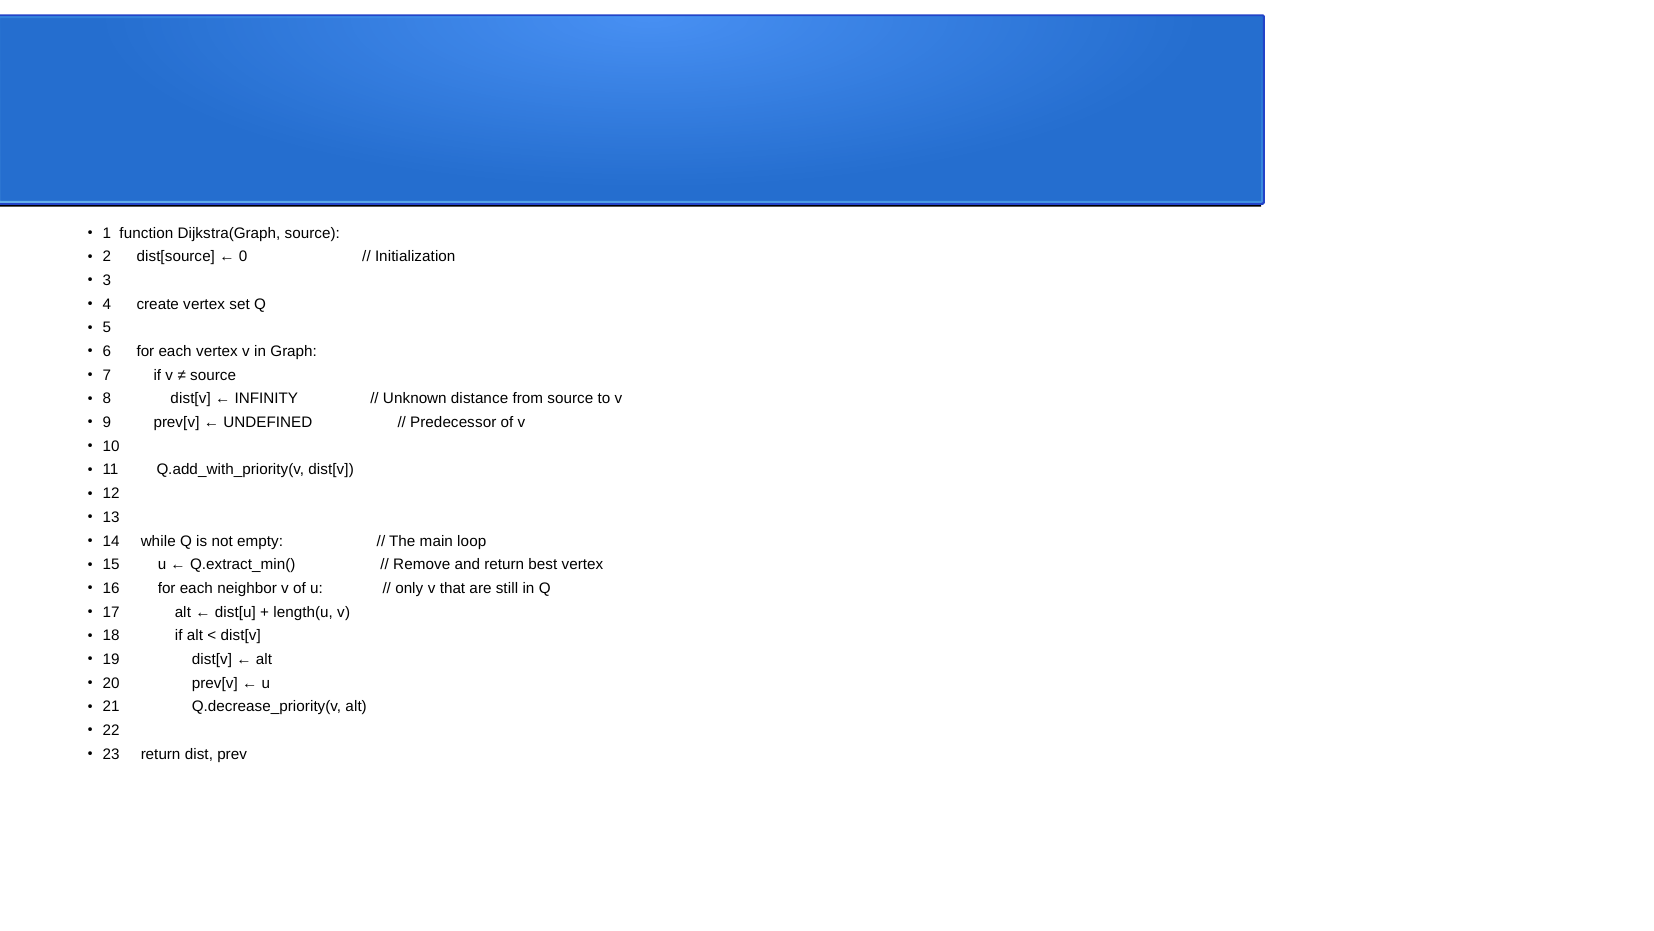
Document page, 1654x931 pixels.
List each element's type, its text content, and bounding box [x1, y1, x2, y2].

list 1 function Dijkstra(Graph, source): 2 dist[source] ← 0 // Initialization 3 4 create vertex set Q 5 6 for each vertex v in Graph: 7 if v ≠ source 8 dist[v] ← INFINITY // Unknown distance from source to v 9 prev[v] ← UNDEFINED // Predecessor of v 10 11 Q.add_with_priority(v, dist[v]) 12 13 14 while Q is not empty: // The main loop 15 u ← Q.extract_min() // Remove and return best vertex 16 for each neighbor v of u: // only v that are still in Q 17 alt ← dist[u] + length(u, v) 18 if alt < dist[v] 19 dist[v] ← alt 20 prev[v] ← u 21 Q.decrease_priority(v, alt) 22 23 return dist, prev [82, 224, 809, 764]
